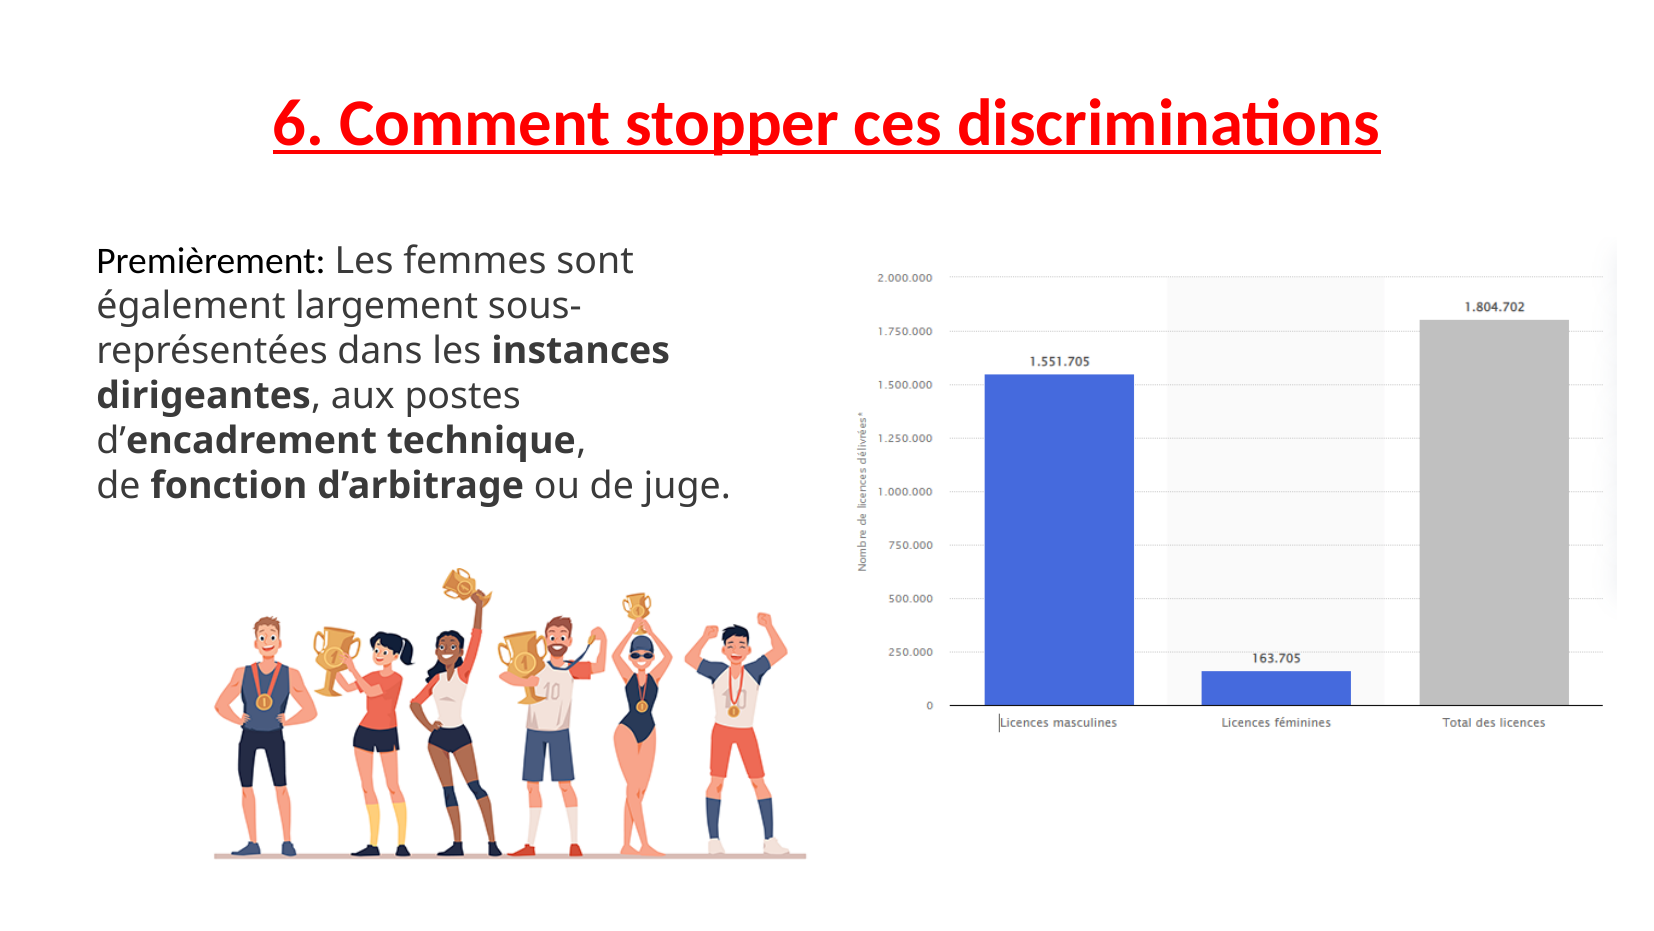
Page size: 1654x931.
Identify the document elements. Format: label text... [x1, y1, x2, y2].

text_box 6. Comment stopper ces discriminations [228, 70, 1426, 167]
text_box Premièrement: Les femmes sont également largement sous-représentées dans les instances dirigeantes, aux postes d’encadrement technique, de fonction d’arbitrage ou de juge. [81, 228, 820, 514]
picture [10, 237, 1617, 860]
